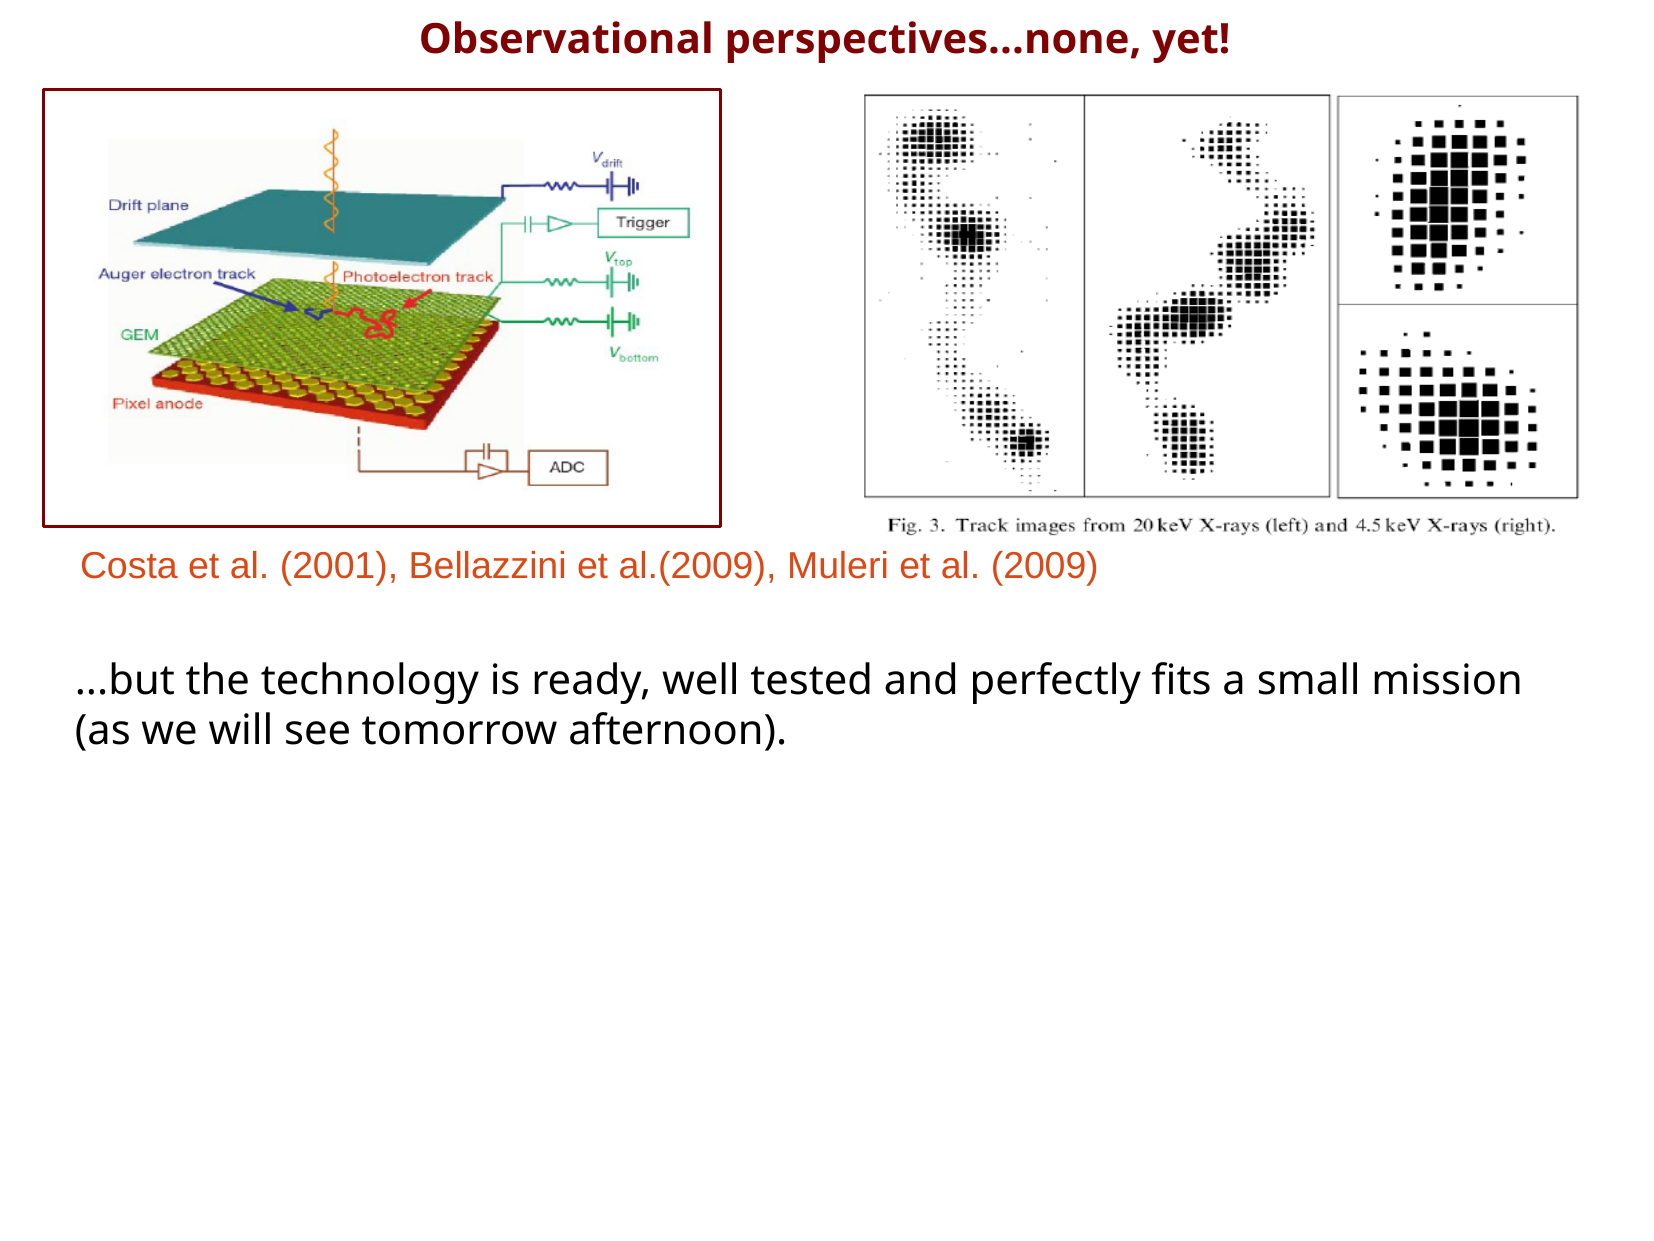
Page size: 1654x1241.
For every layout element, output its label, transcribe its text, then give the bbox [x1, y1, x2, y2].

text_box ...but the technology is ready, well tested and perfectly fits a small mission (as we will see tomorrow afternoon). [60, 645, 1576, 899]
text_box Costa et al. (2001), Bellazzini et al.(2009), Muleri et al. (2009) [65, 537, 1411, 595]
text_box Observational perspectives...none, yet! [0, 4, 1651, 71]
picture [45, 91, 719, 526]
picture [855, 90, 1606, 541]
